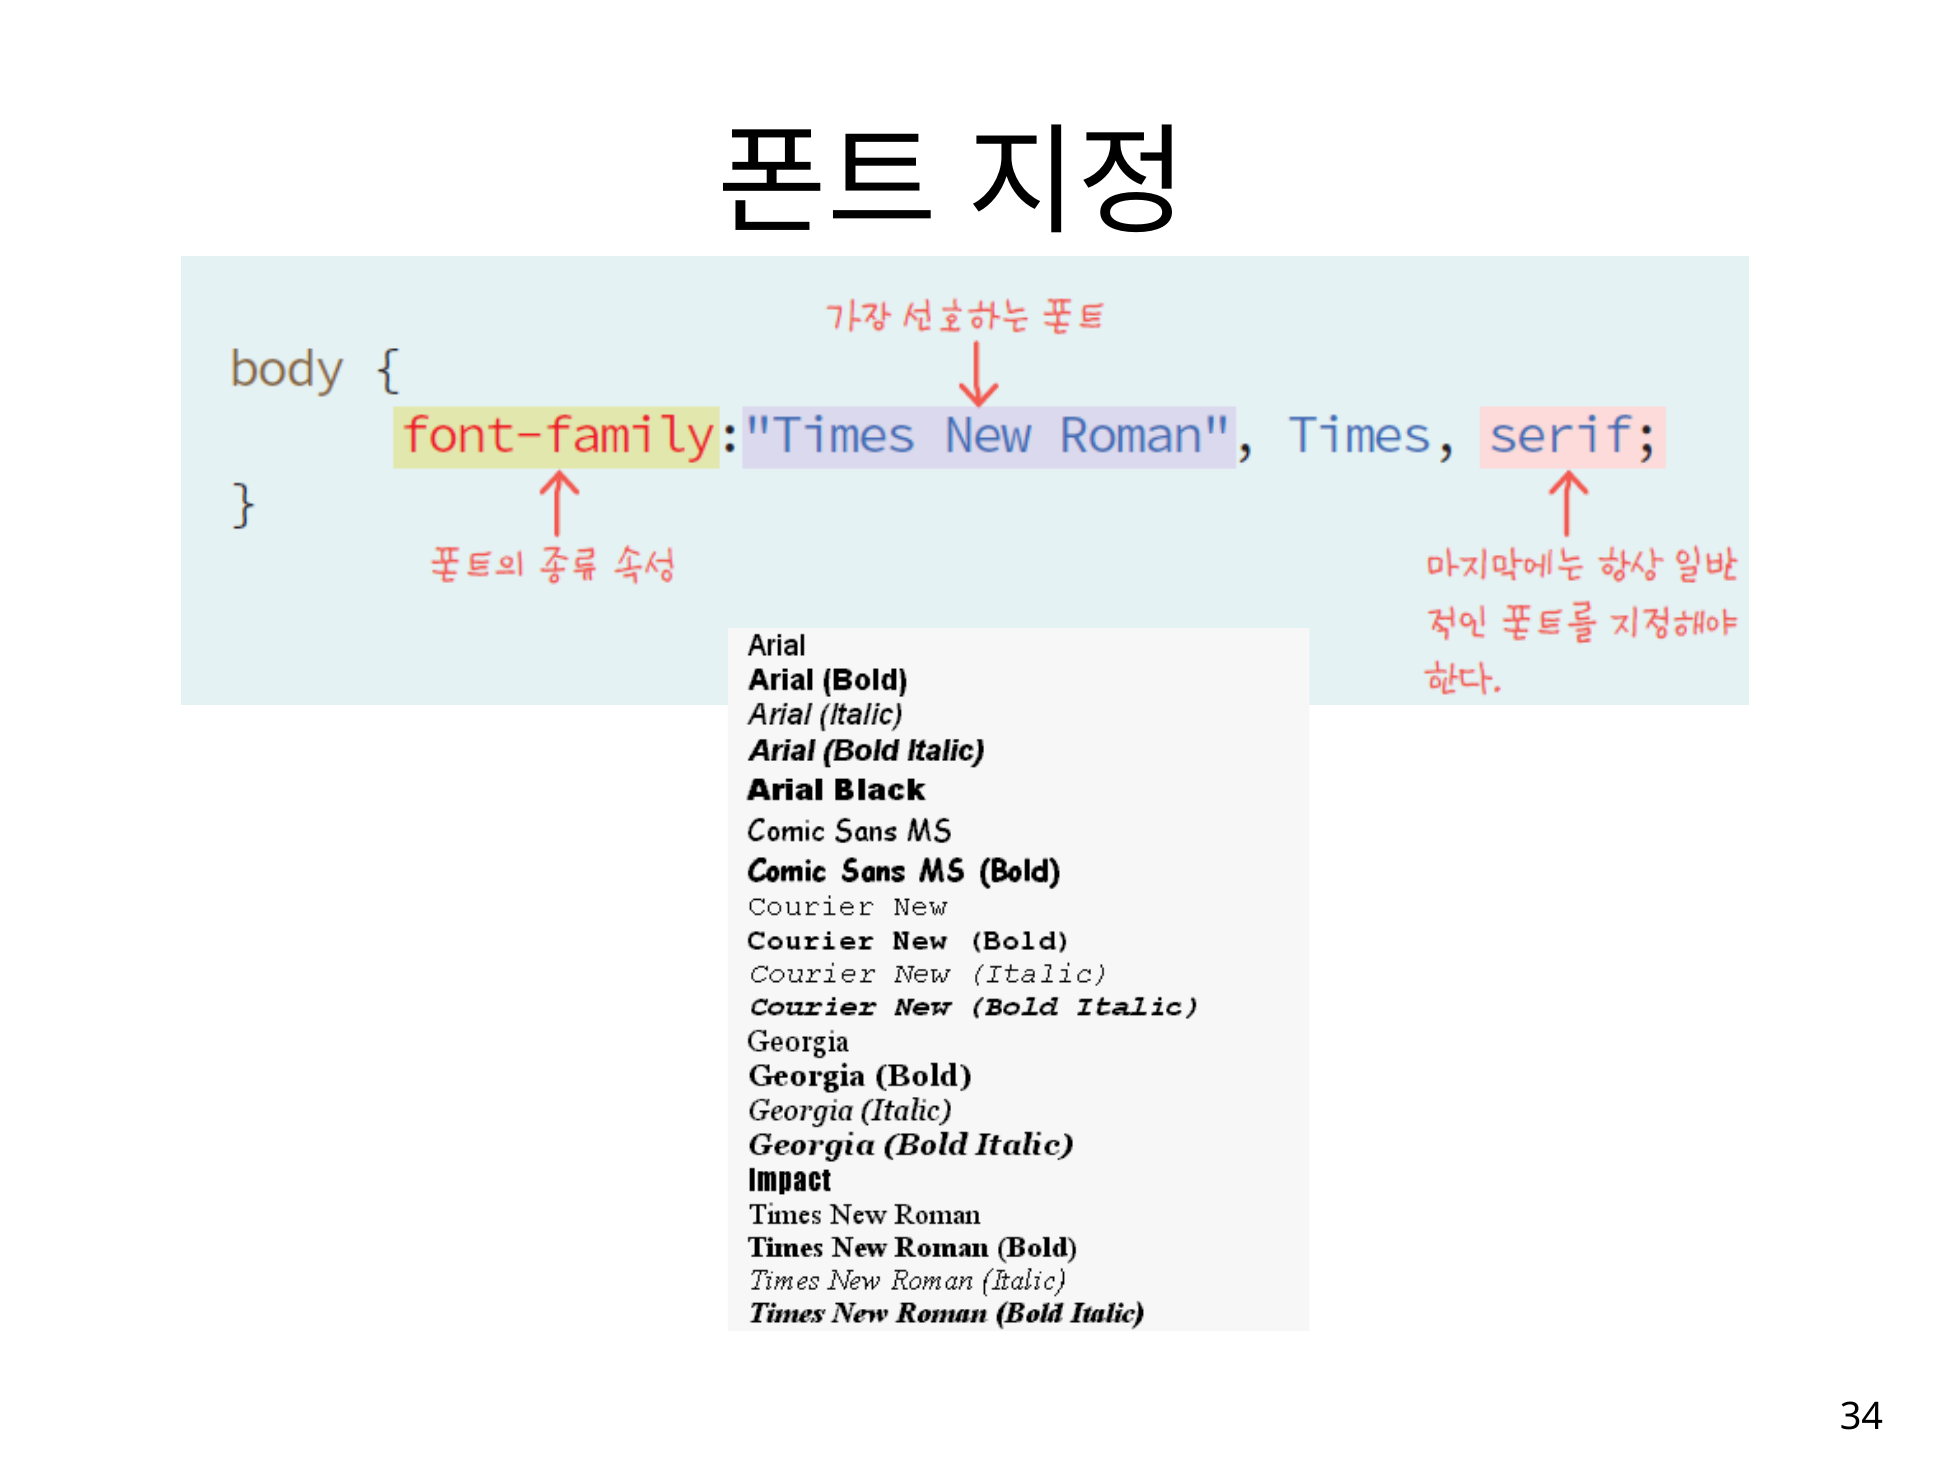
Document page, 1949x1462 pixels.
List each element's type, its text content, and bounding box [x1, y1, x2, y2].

slide_number <숫자> [1496, 1372, 1899, 1462]
title 폰트 지정 [156, 92, 1749, 255]
picture [181, 256, 1749, 1331]
